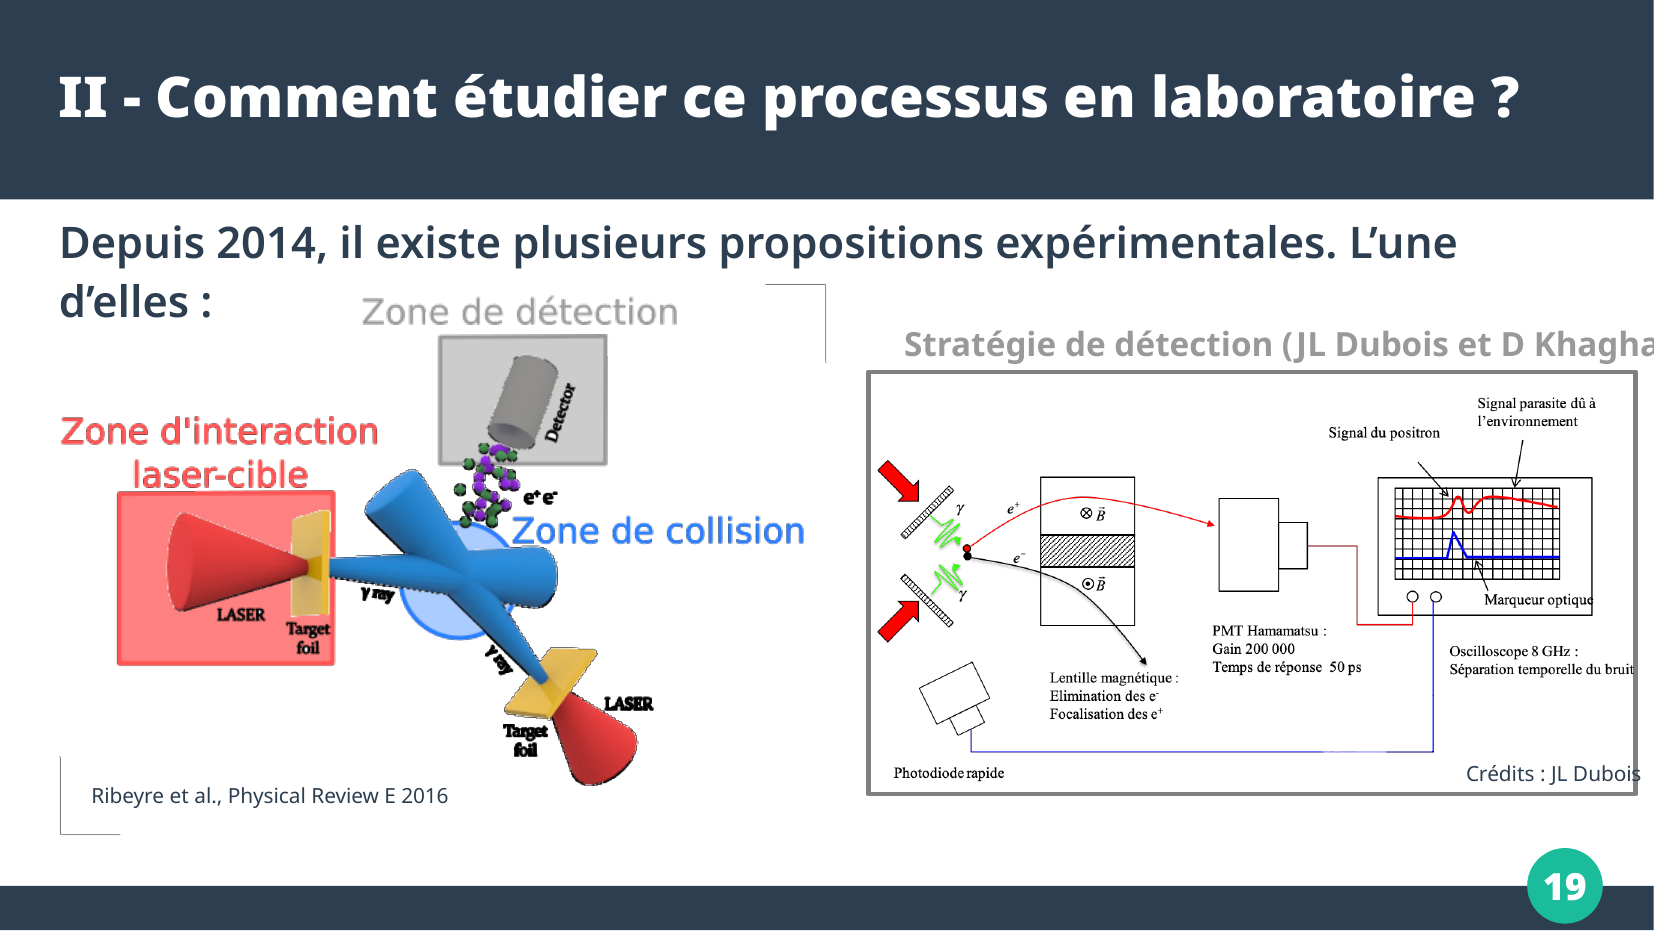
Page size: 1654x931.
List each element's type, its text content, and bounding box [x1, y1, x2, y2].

text_box [868, 786, 1451, 795]
list Depuis 2014, il existe plusieurs propositions expérimentales. L’une d’elles : [59, 212, 1595, 331]
text_box Stratégie de détection (JL Dubois et D Khaghani) [889, 315, 1625, 373]
picture [868, 392, 1636, 786]
title II - Comment étudier ce processus en laboratoire ? [59, 37, 1595, 155]
picture [59, 331, 827, 836]
text_box [868, 371, 1636, 392]
text_box Crédits : JL Dubois [1451, 753, 1641, 795]
text_box Ribeyre et al., Physical Review E 2016 [76, 775, 427, 817]
